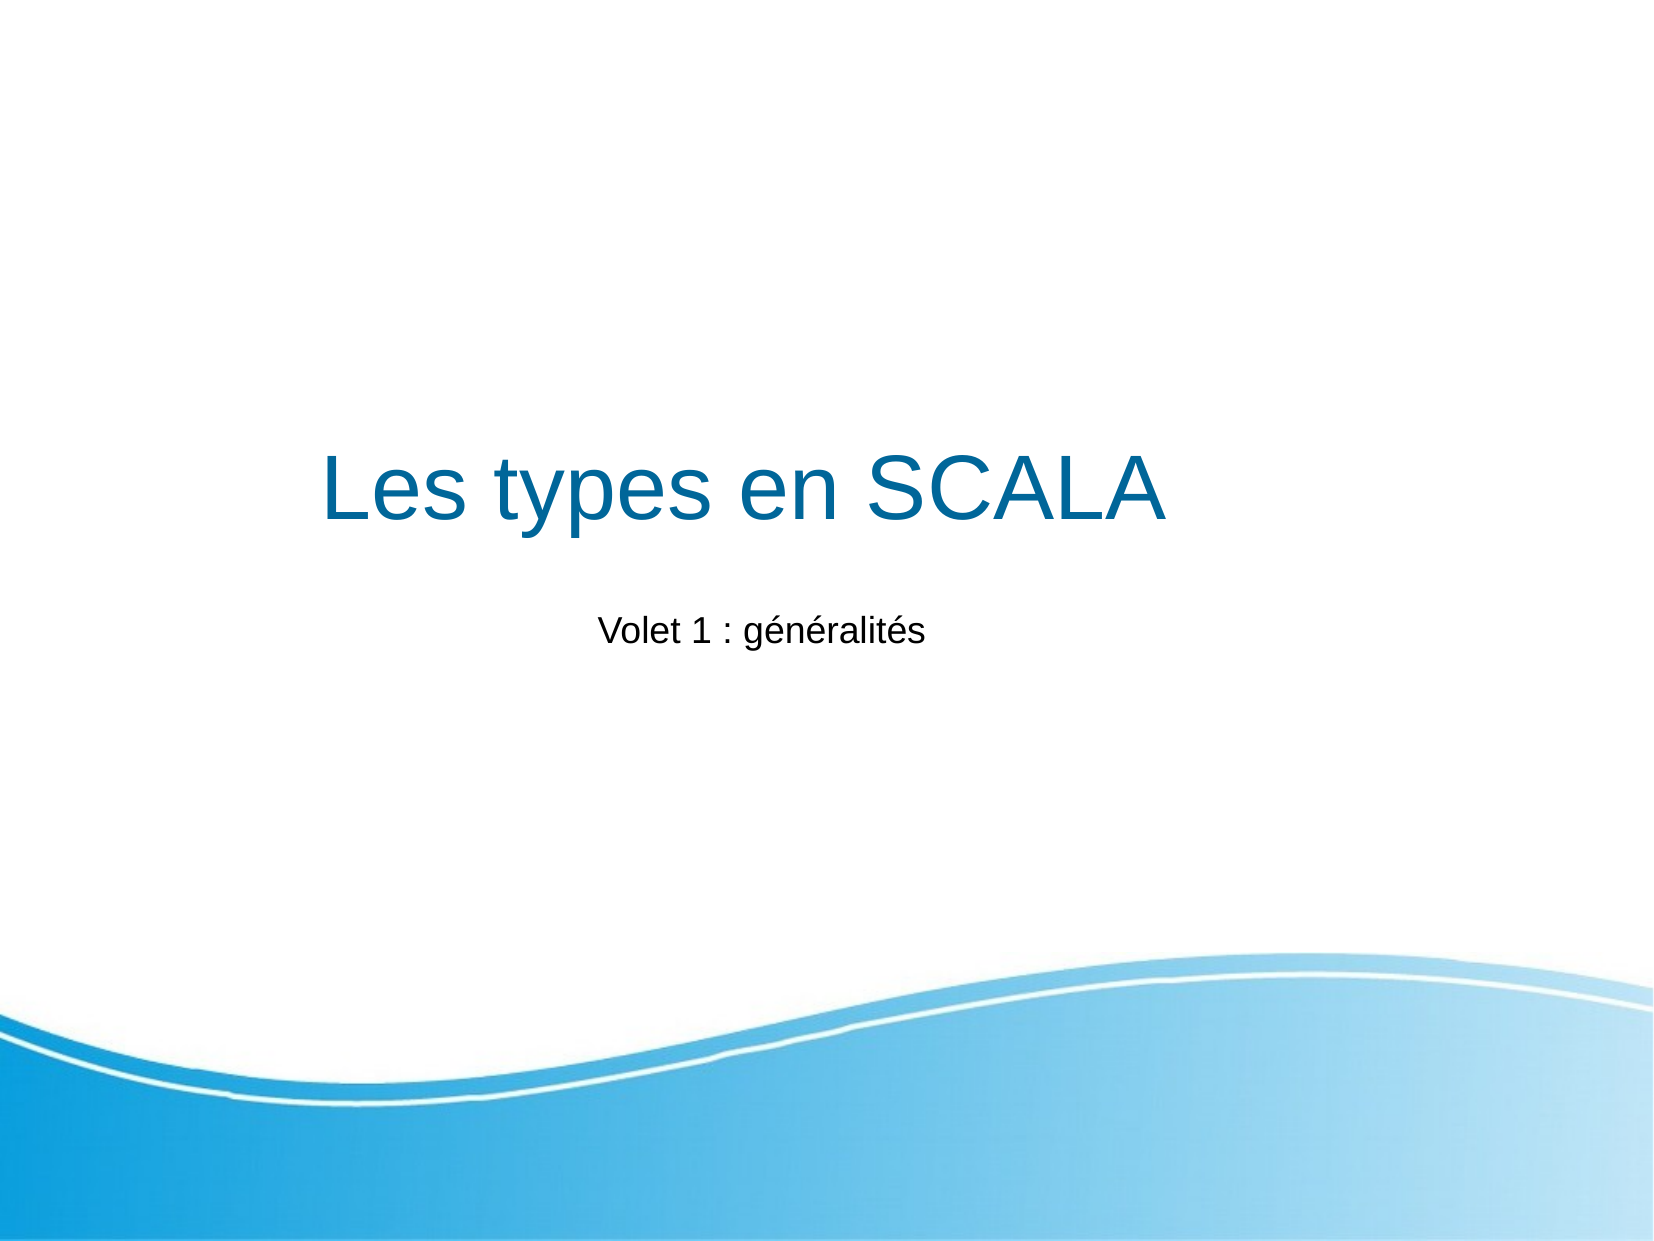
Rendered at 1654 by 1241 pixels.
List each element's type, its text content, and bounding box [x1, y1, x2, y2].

title Les types en SCALA [0, 384, 1489, 592]
picture [0, 952, 1654, 1241]
text_box Volet 1 : généralités [318, 602, 1205, 660]
